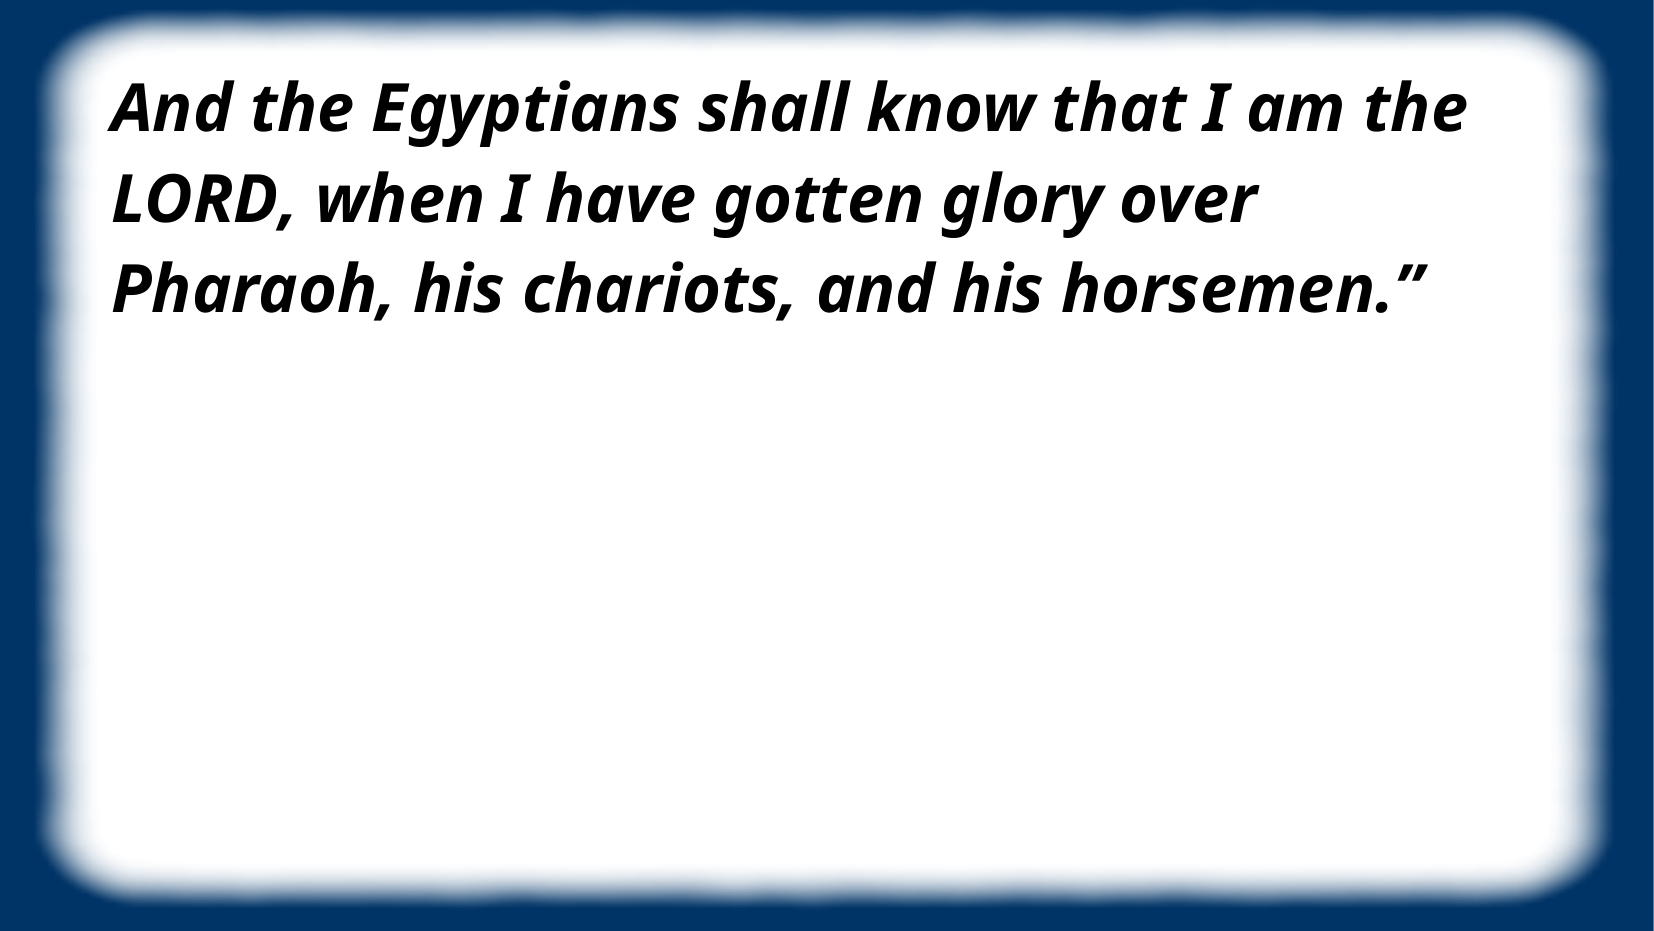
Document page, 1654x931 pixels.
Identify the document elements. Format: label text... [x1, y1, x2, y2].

picture [0, 0, 1654, 931]
text_box And the Egyptians shall know that I am the Lord, when I have gotten glory over Pharaoh, his chariots, and his horsemen.” [96, 52, 1561, 361]
